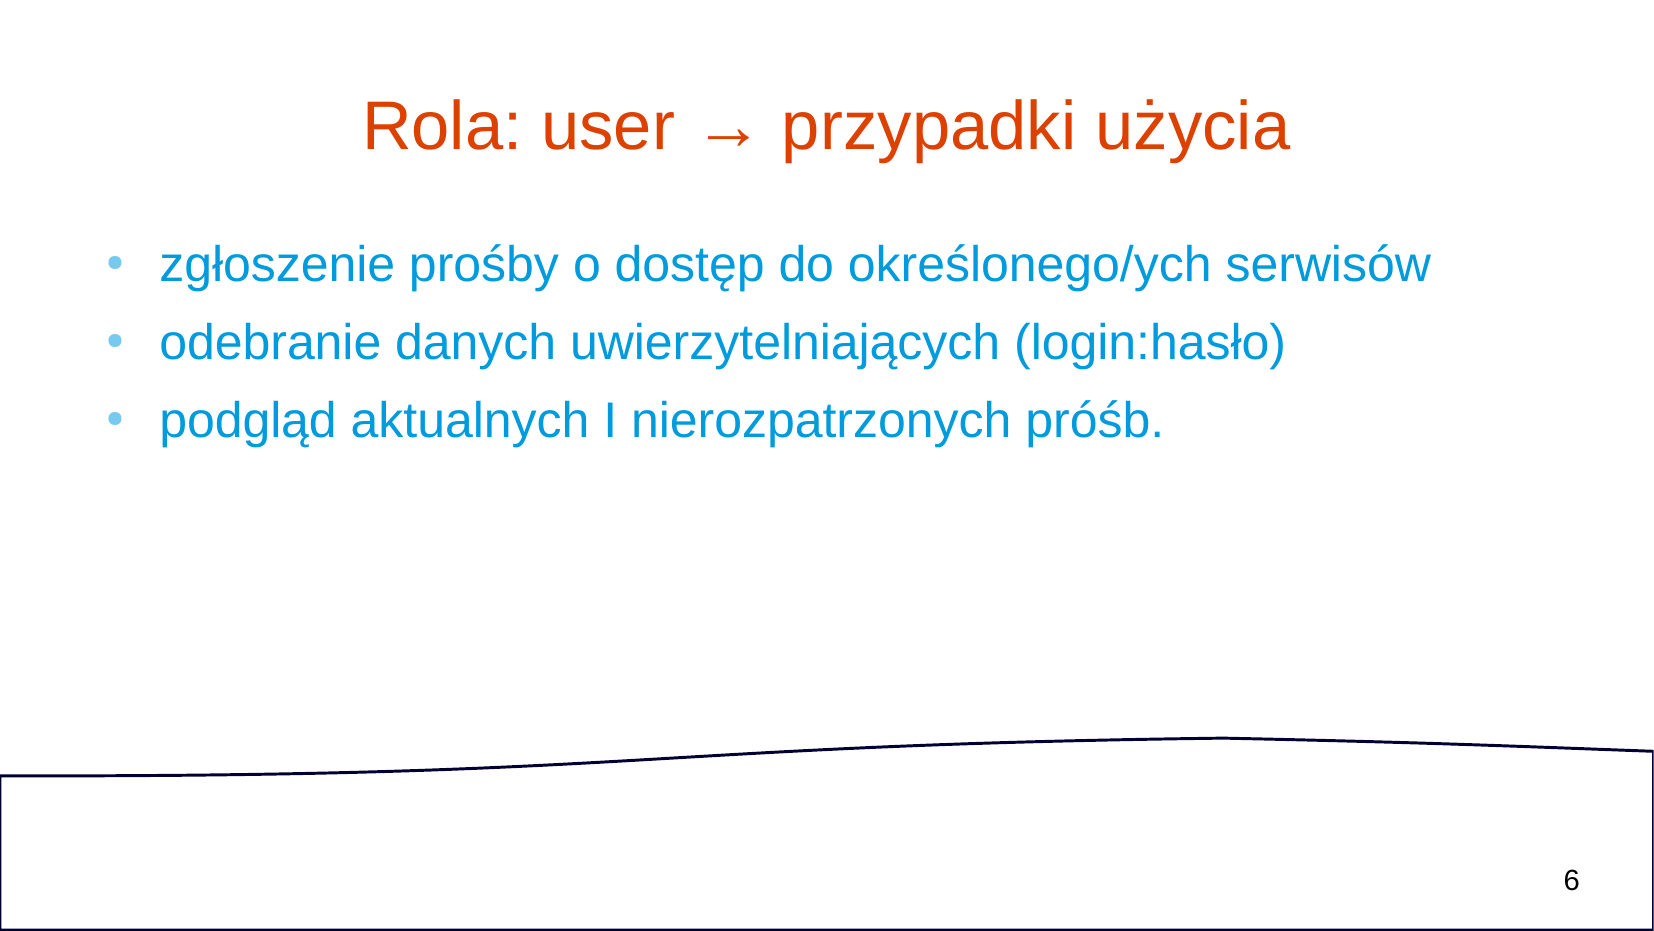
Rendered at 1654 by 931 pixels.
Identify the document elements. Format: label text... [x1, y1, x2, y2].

list zgłoszenie prośby o dostęp do określonego/ych serwisów odebranie danych uwierzytelniających (login:hasło) podgląd aktualnych I nierozpatrzonych próśb. [88, 236, 1565, 827]
title Rola: user → przypadki użycia [88, 44, 1565, 207]
